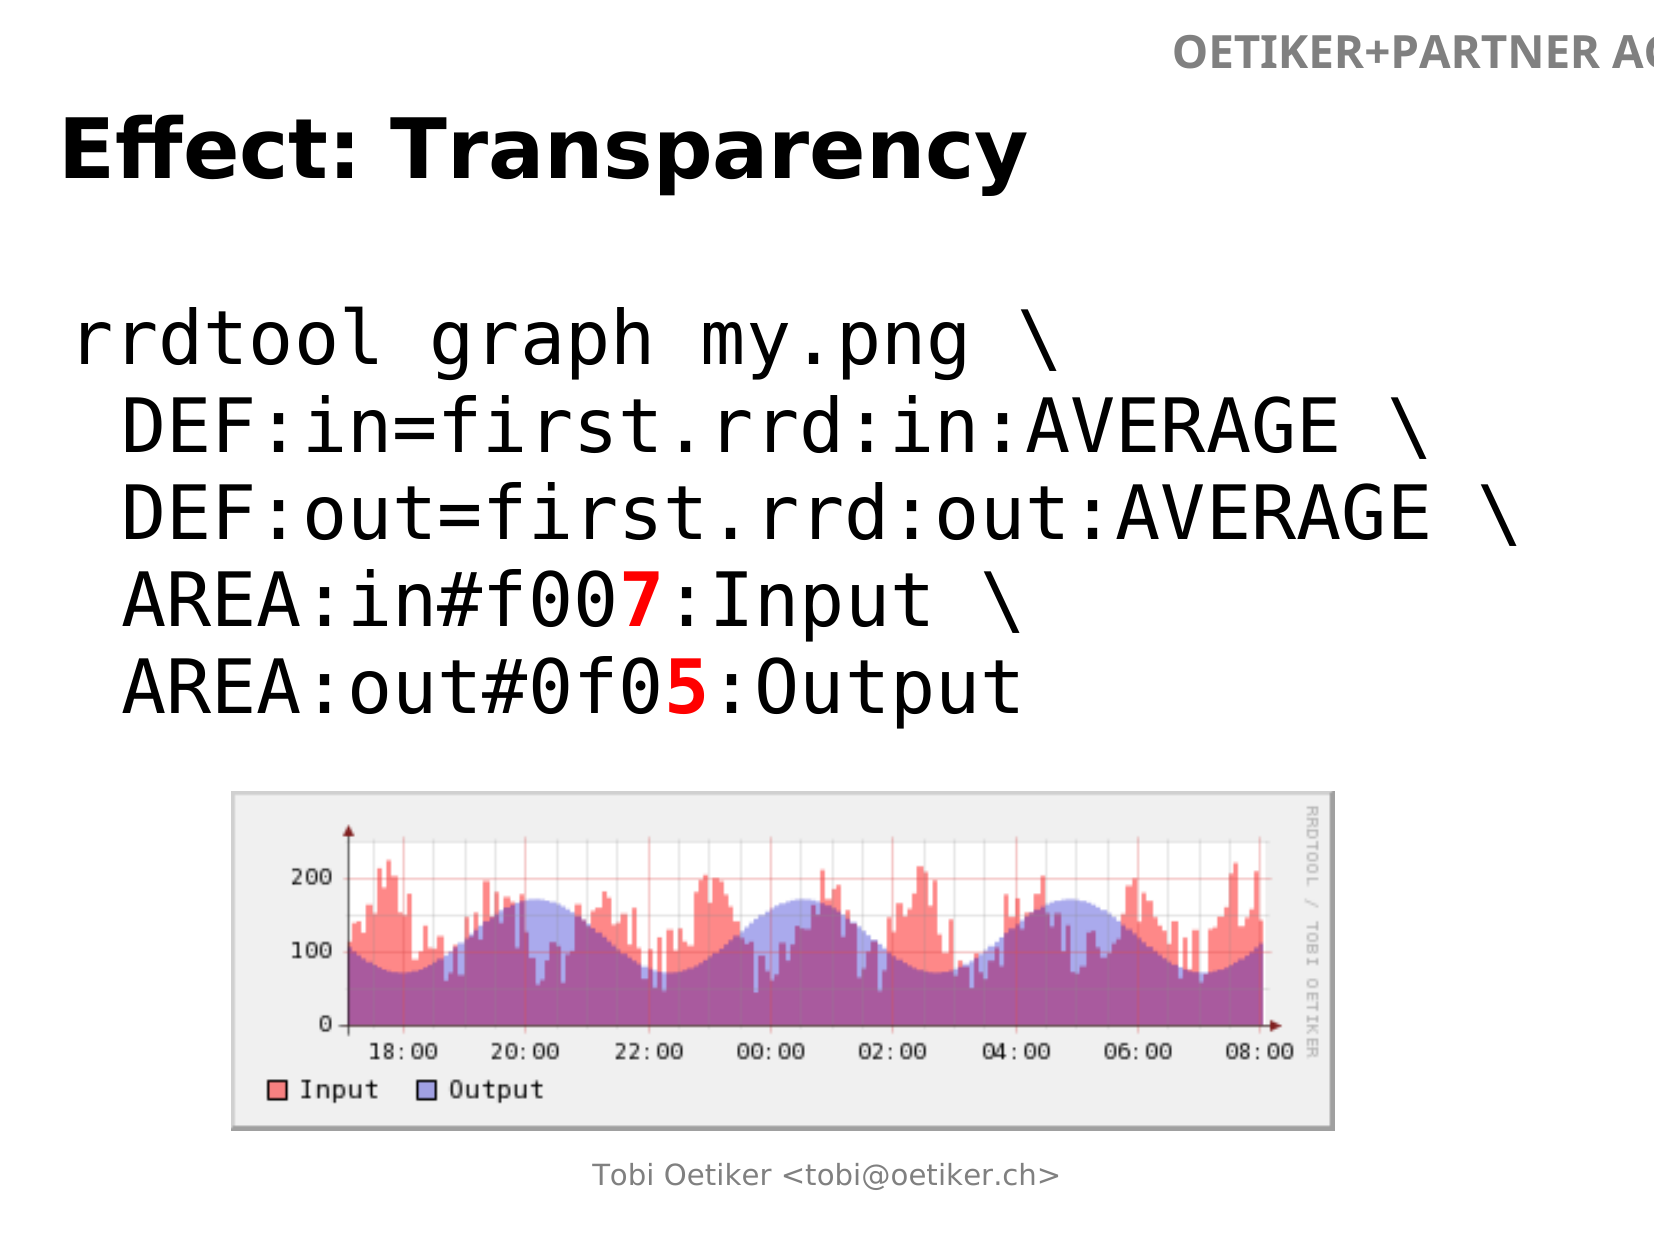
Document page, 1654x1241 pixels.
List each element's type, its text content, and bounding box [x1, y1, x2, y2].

list rrdtool graph my.png \ DEF:in=first.rrd:in:AVERAGE \ DEF:out=first.rrd:out:AVERAGE \ AREA:in#f007:Input \ AREA:out#0f05:Output [50, 295, 1571, 1099]
title Effect: Transparency [59, 75, 1607, 225]
picture [231, 791, 1335, 1131]
